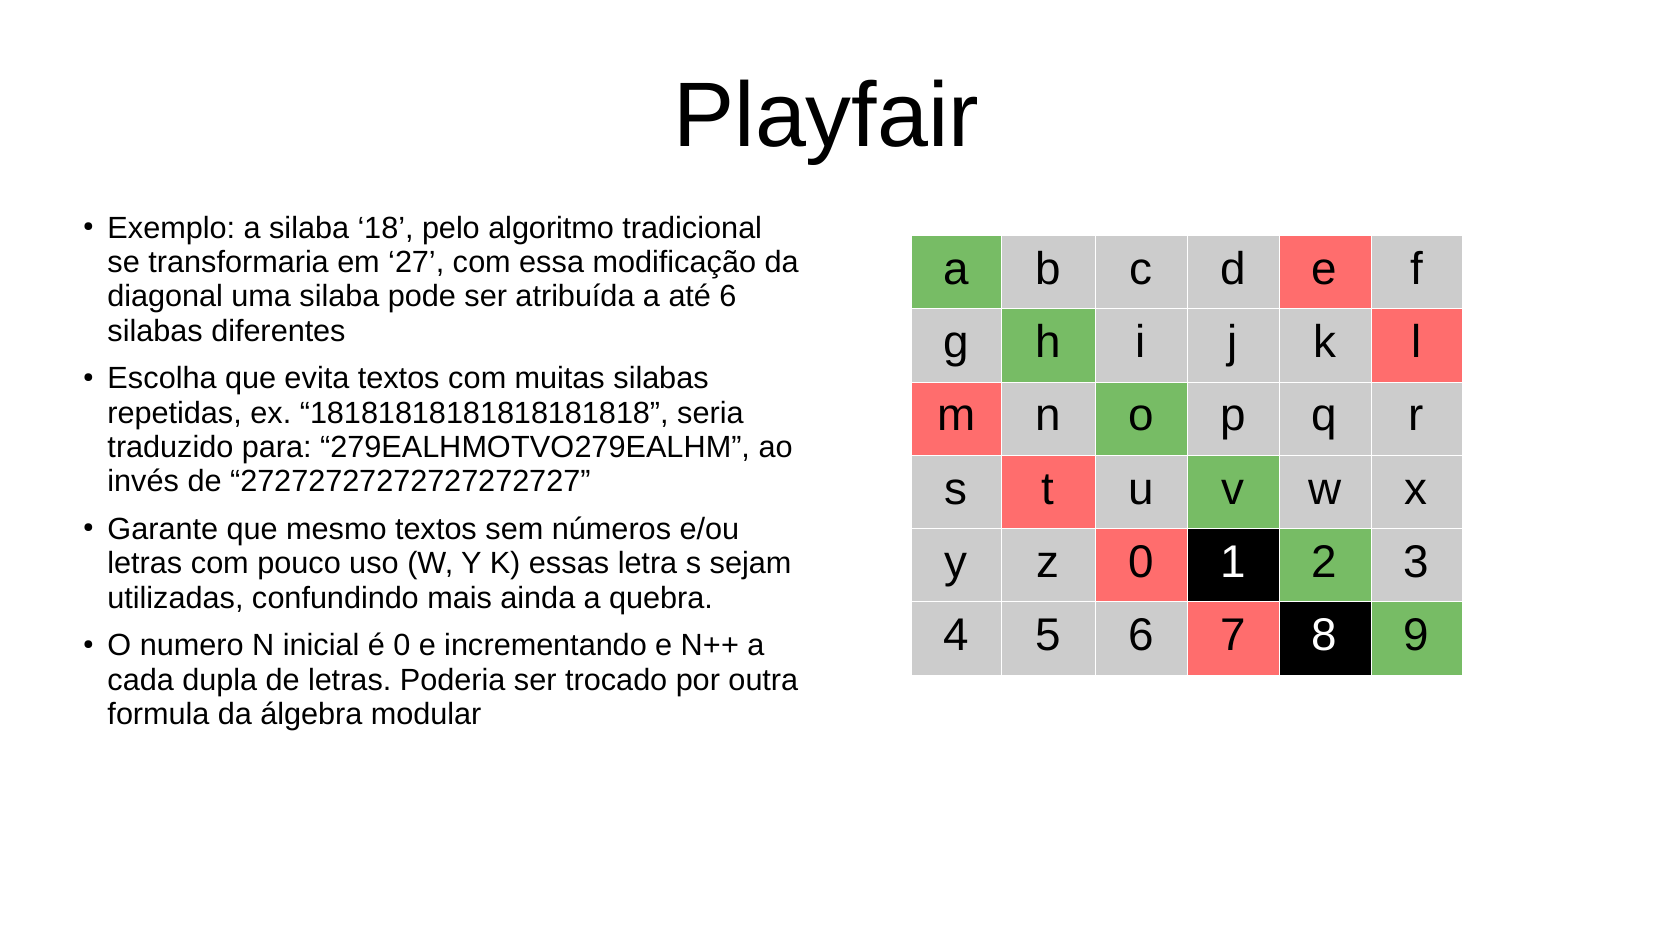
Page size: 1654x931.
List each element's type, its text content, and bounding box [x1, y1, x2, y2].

table_header f [1372, 236, 1462, 308]
table_header d [1188, 236, 1279, 308]
table_cell u [1096, 456, 1187, 528]
table_header b [1002, 236, 1095, 308]
table_cell 1 [1188, 529, 1279, 601]
table_cell j [1188, 309, 1279, 382]
table_cell w [1280, 456, 1371, 528]
table_cell z [1002, 529, 1095, 601]
table_cell k [1280, 309, 1371, 382]
table_cell y [912, 529, 1001, 601]
table_cell 0 [1096, 529, 1187, 601]
table_cell o [1096, 383, 1187, 455]
table_cell 7 [1188, 602, 1279, 675]
table_cell 4 [912, 602, 1001, 675]
table_cell 8 [1280, 602, 1371, 675]
table_cell 9 [1372, 602, 1462, 675]
table_cell n [1002, 383, 1095, 455]
list Exemplo: a silaba ‘18’, pelo algoritmo tradicional se transformaria em ‘27’, com essa modificação da diagonal uma silaba pode ser atribuída a até 6 silabas diferentes Escolha que evita textos com muitas silabas repetidas, ex. “18181818181818181818”, seria traduzido para: “279EALHMOTVO279EALHM”, ao invés de “27272727272727272727” Garante que mesmo textos sem números e/ou letras com pouco uso (W, Y K) essas letra s sejam utilizadas, confundindo mais ainda a quebra. O numero N inicial é 0 e incrementando e N++ a cada dupla de letras. Poderia ser trocado por outra formula da álgebra modular [75, 210, 802, 751]
table_cell g [912, 309, 1001, 382]
table_cell 3 [1372, 529, 1462, 601]
table_cell 6 [1096, 602, 1187, 675]
table_cell v [1188, 456, 1279, 528]
table_cell r [1372, 383, 1462, 455]
table_cell s [912, 456, 1001, 528]
table_cell m [912, 383, 1001, 455]
table_header e [1280, 236, 1371, 308]
table_cell h [1002, 309, 1095, 382]
table_cell x [1372, 456, 1462, 528]
table_cell q [1280, 383, 1371, 455]
table_cell t [1002, 456, 1095, 528]
table_header a [912, 236, 1001, 308]
table_cell 2 [1280, 529, 1371, 601]
table_cell 5 [1002, 602, 1095, 675]
table_cell p [1188, 383, 1279, 455]
table_cell i [1096, 309, 1187, 382]
title Playfair [82, 37, 1571, 193]
table_header c [1096, 236, 1187, 308]
table_cell l [1372, 309, 1462, 382]
